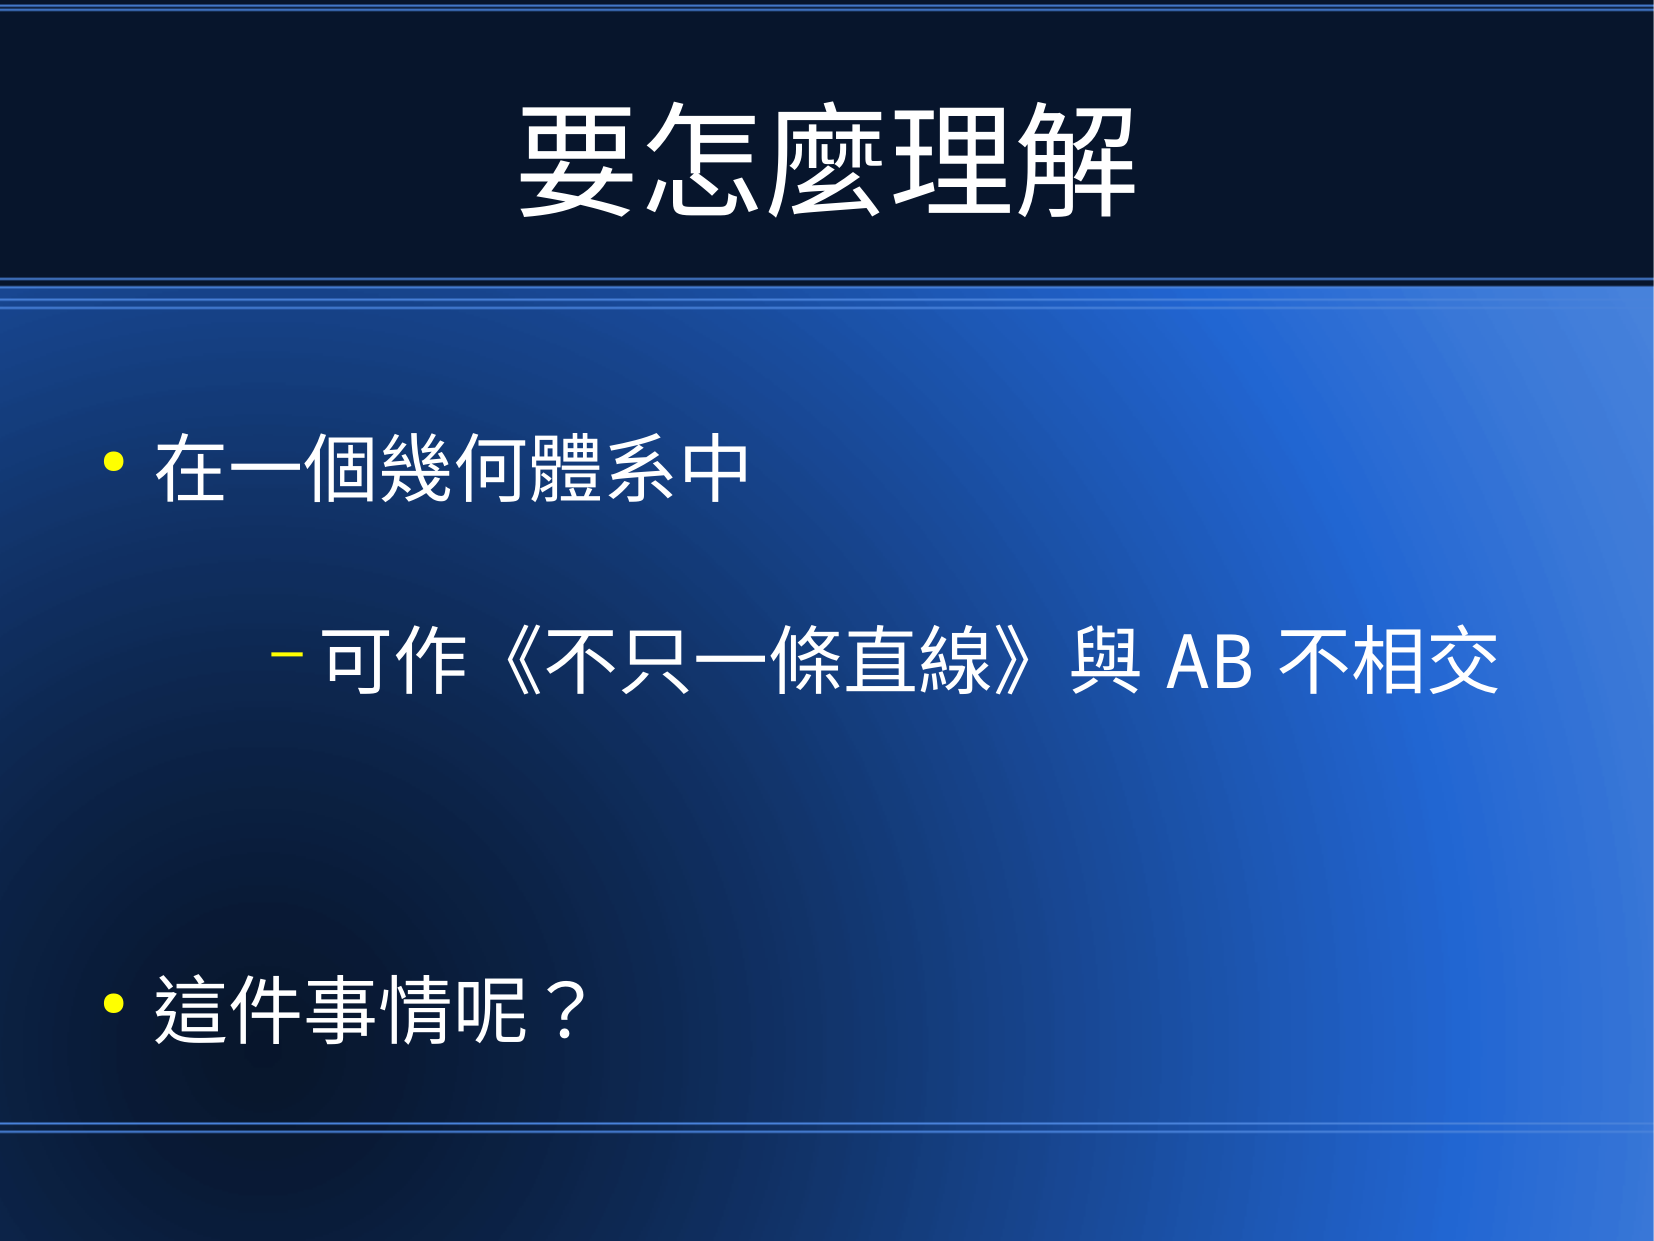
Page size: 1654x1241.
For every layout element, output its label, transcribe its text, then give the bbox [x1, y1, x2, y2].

title 要怎麼理解 [82, 49, 1571, 257]
picture [0, 0, 1654, 1241]
list 在一個幾何體系中 可作《不只一條直線》與AB不相交 這件事情呢？ [82, 355, 1571, 1241]
